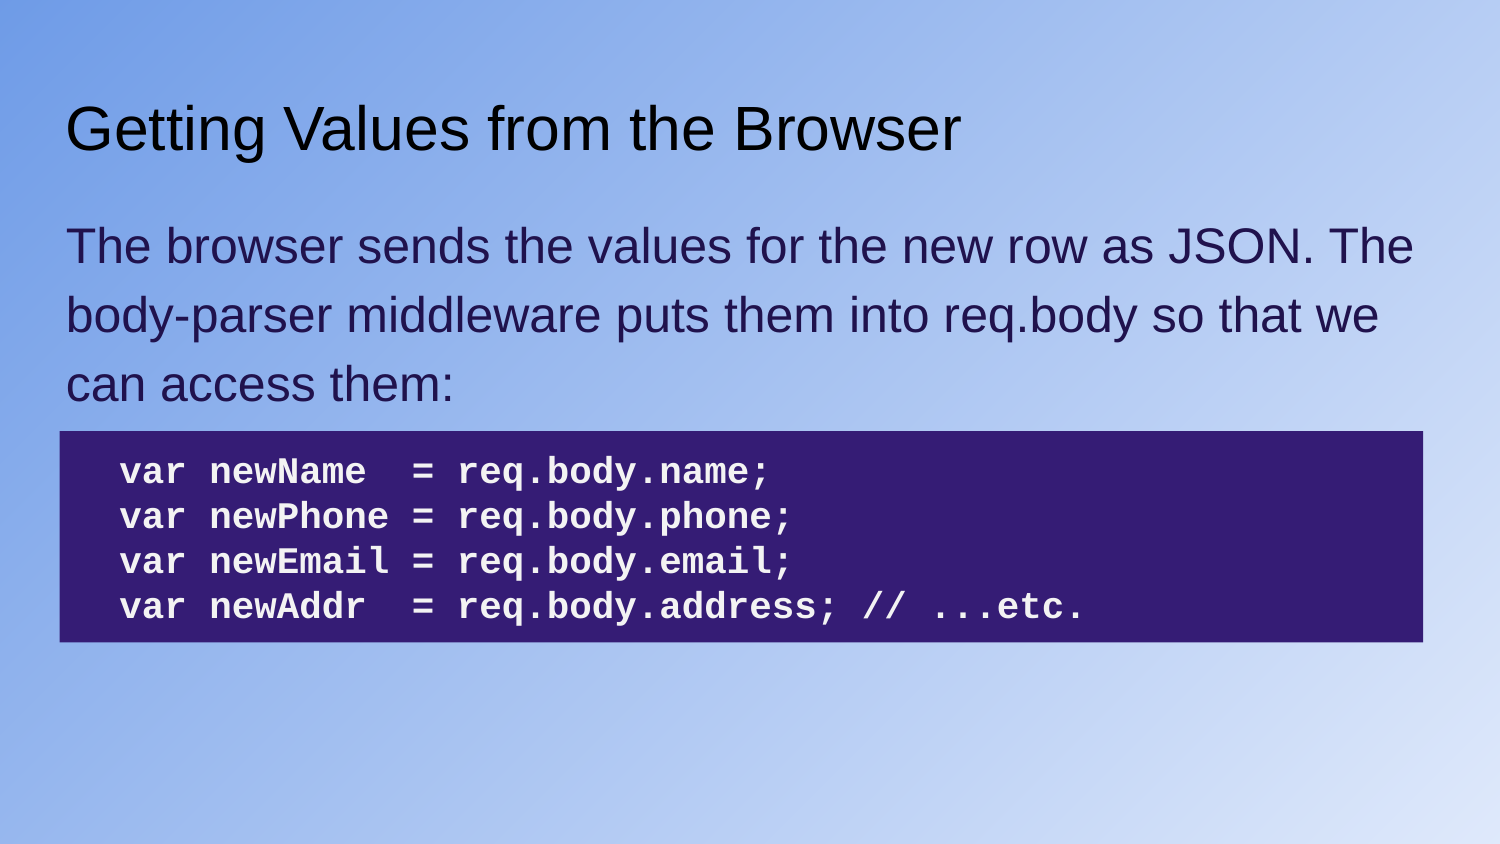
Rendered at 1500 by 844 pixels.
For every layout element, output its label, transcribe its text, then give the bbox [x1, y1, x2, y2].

text_box var newName = req.body.name; var newPhone = req.body.phone; var newEmail = req.body.email; var newAddr = req.body.address; // ...etc. [59, 431, 1424, 643]
text_box The browser sends the values for the new row as JSON. The body-parser middleware puts them into req.body so that we can access them: (Note: for formidable use req.fields instead of req.body) [51, 189, 1449, 750]
text_box Getting Values from the Browser [51, 72, 1449, 167]
